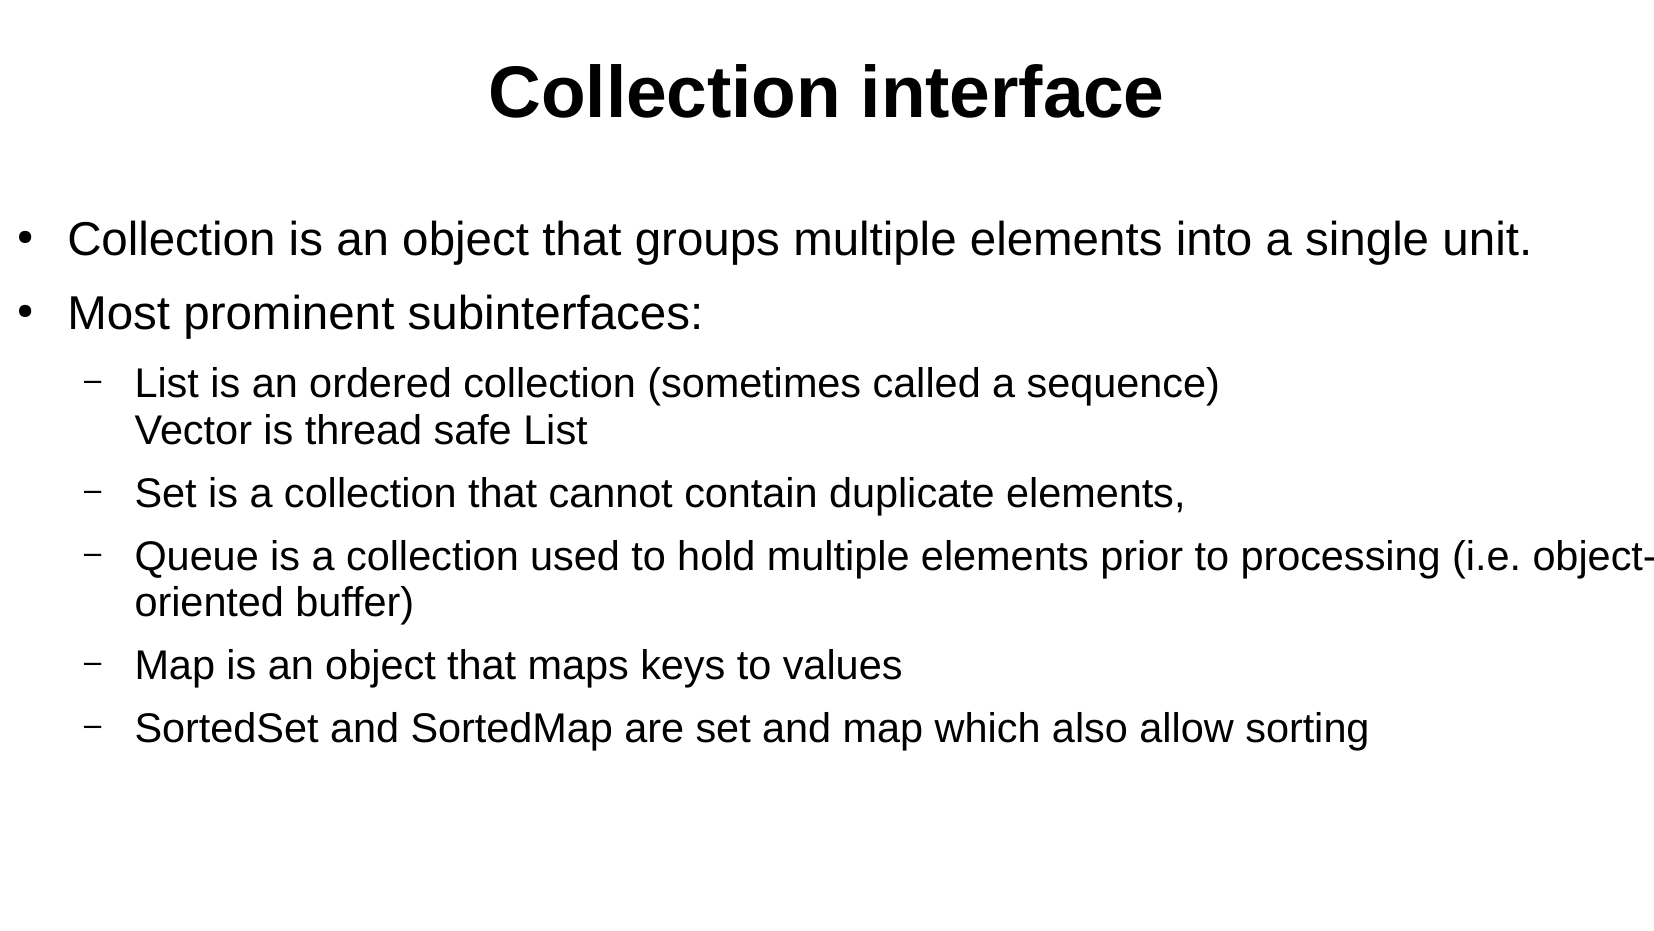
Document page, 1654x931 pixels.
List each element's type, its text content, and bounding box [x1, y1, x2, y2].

list Collection is an object that groups multiple elements into a single unit. Most prominent subinterfaces: List is an ordered collection (sometimes called a sequence) Vector is thread safe List Set is a collection that cannot contain duplicate elements, Queue is a collection used to hold multiple elements prior to processing (i.e. object-oriented buffer) Map is an object that maps keys to values SortedSet and SortedMap are set and map which also allow sorting [0, 212, 1654, 753]
title Collection interface [82, 37, 1571, 147]
